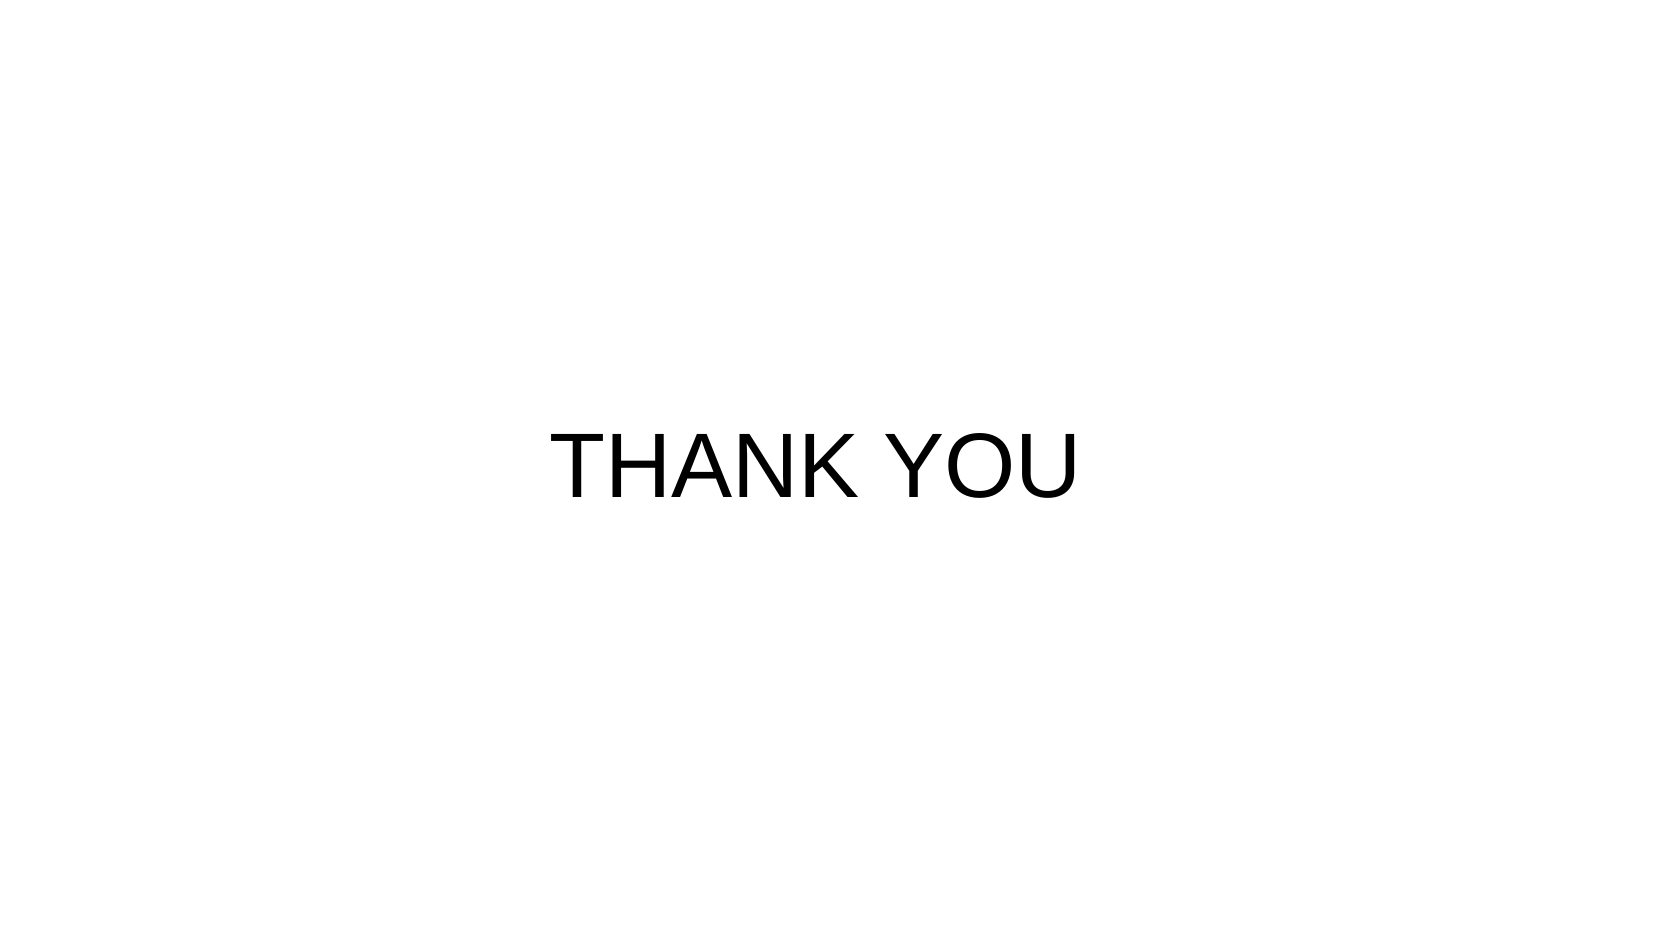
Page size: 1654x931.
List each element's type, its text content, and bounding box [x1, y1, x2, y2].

title THANK YOU [72, 387, 1561, 544]
